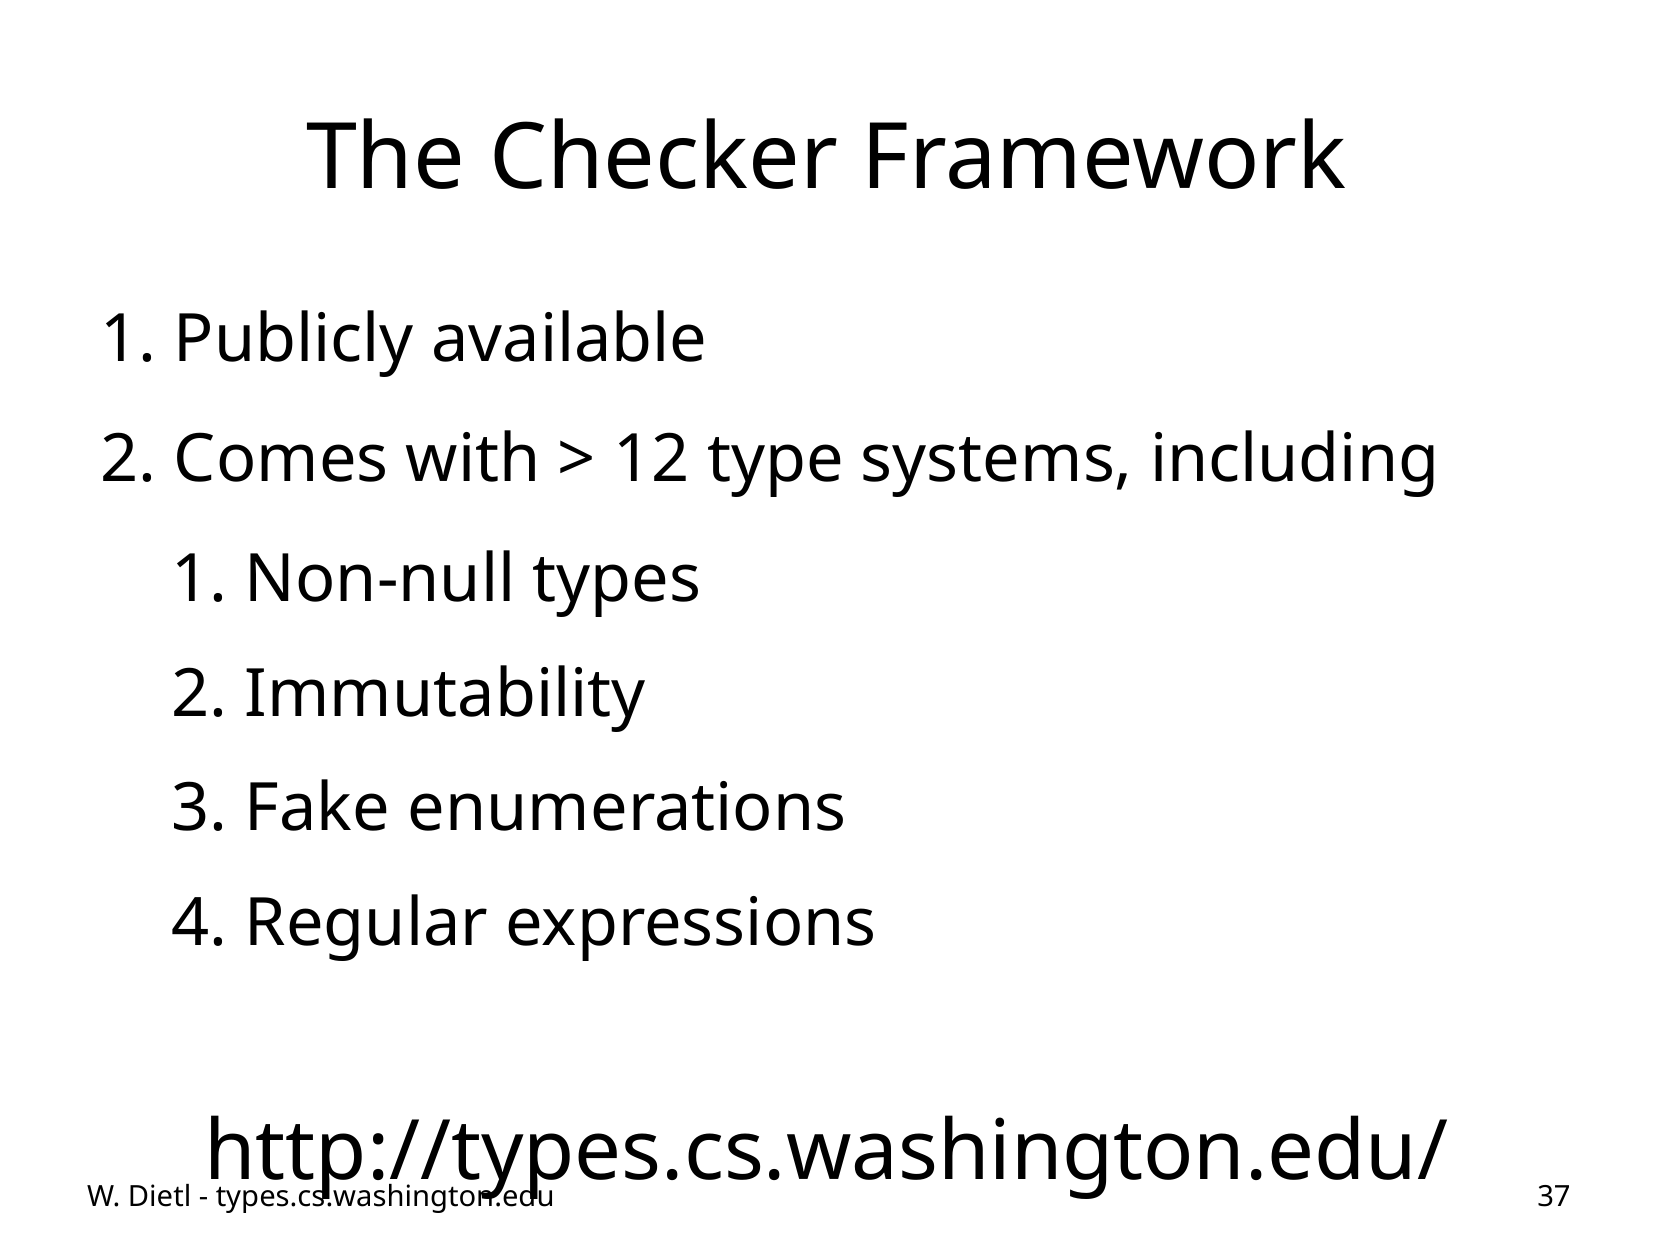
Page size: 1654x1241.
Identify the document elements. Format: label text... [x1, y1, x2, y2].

list Publicly available Comes with > 12 type systems, including Non-null types Immutability Fake enumerations Regular expressions http://types.cs.washington.edu/ [82, 290, 1571, 1109]
title The Checker Framework [82, 49, 1571, 257]
